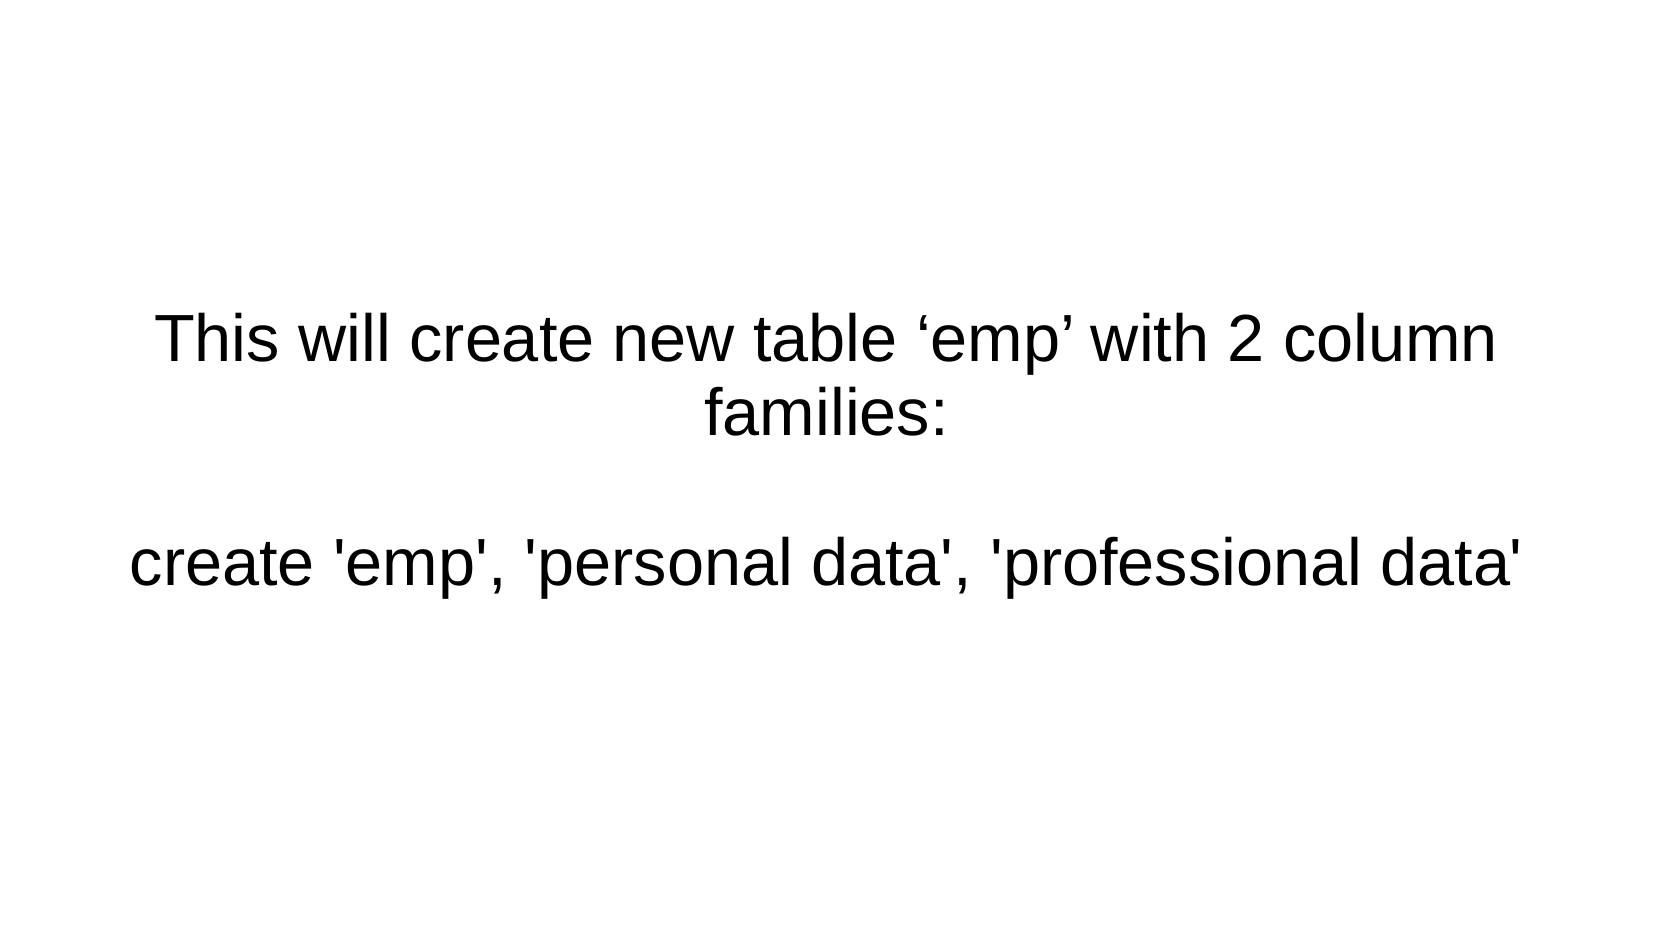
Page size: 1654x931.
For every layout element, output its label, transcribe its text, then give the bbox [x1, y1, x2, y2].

subtitle This will create new table ‘emp’ with 2 column families: create 'emp', 'personal data', 'professional data' [82, 75, 1571, 826]
